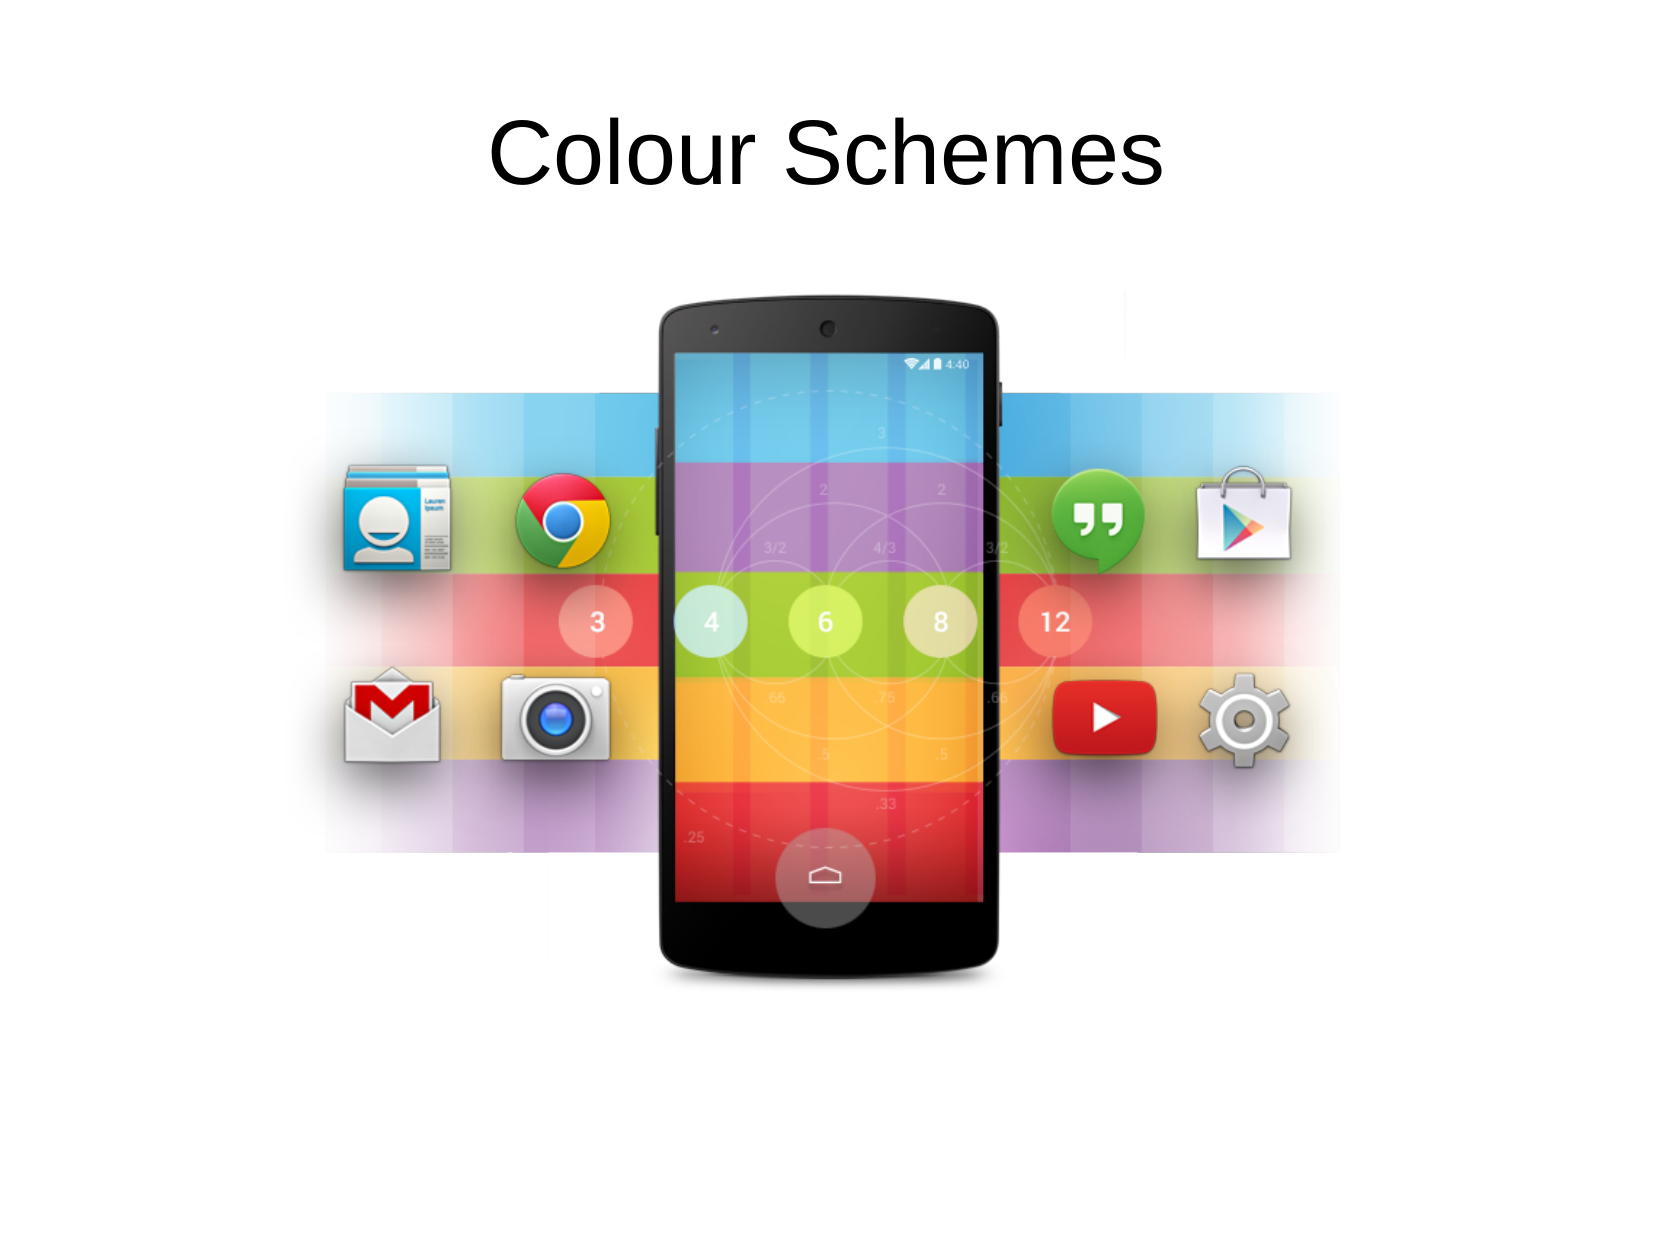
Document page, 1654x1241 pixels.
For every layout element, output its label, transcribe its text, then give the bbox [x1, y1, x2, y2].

picture [274, 290, 1379, 1010]
title Colour Schemes [82, 49, 1571, 257]
